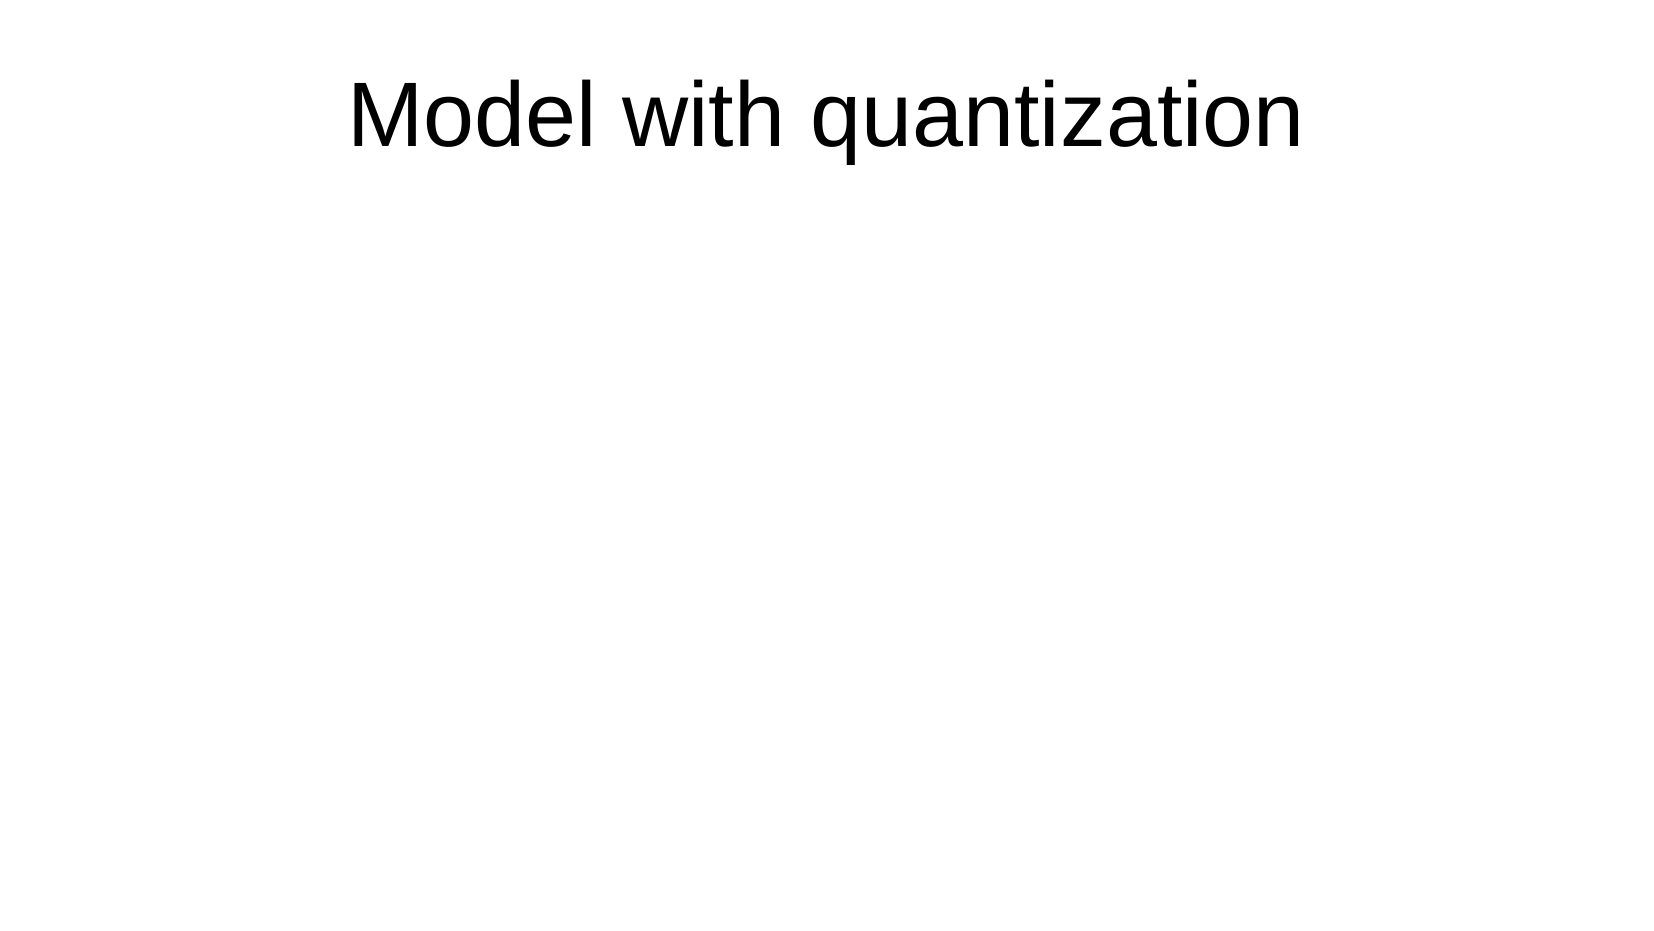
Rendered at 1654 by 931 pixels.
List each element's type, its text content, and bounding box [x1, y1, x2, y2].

title Model with quantization [82, 37, 1571, 193]
